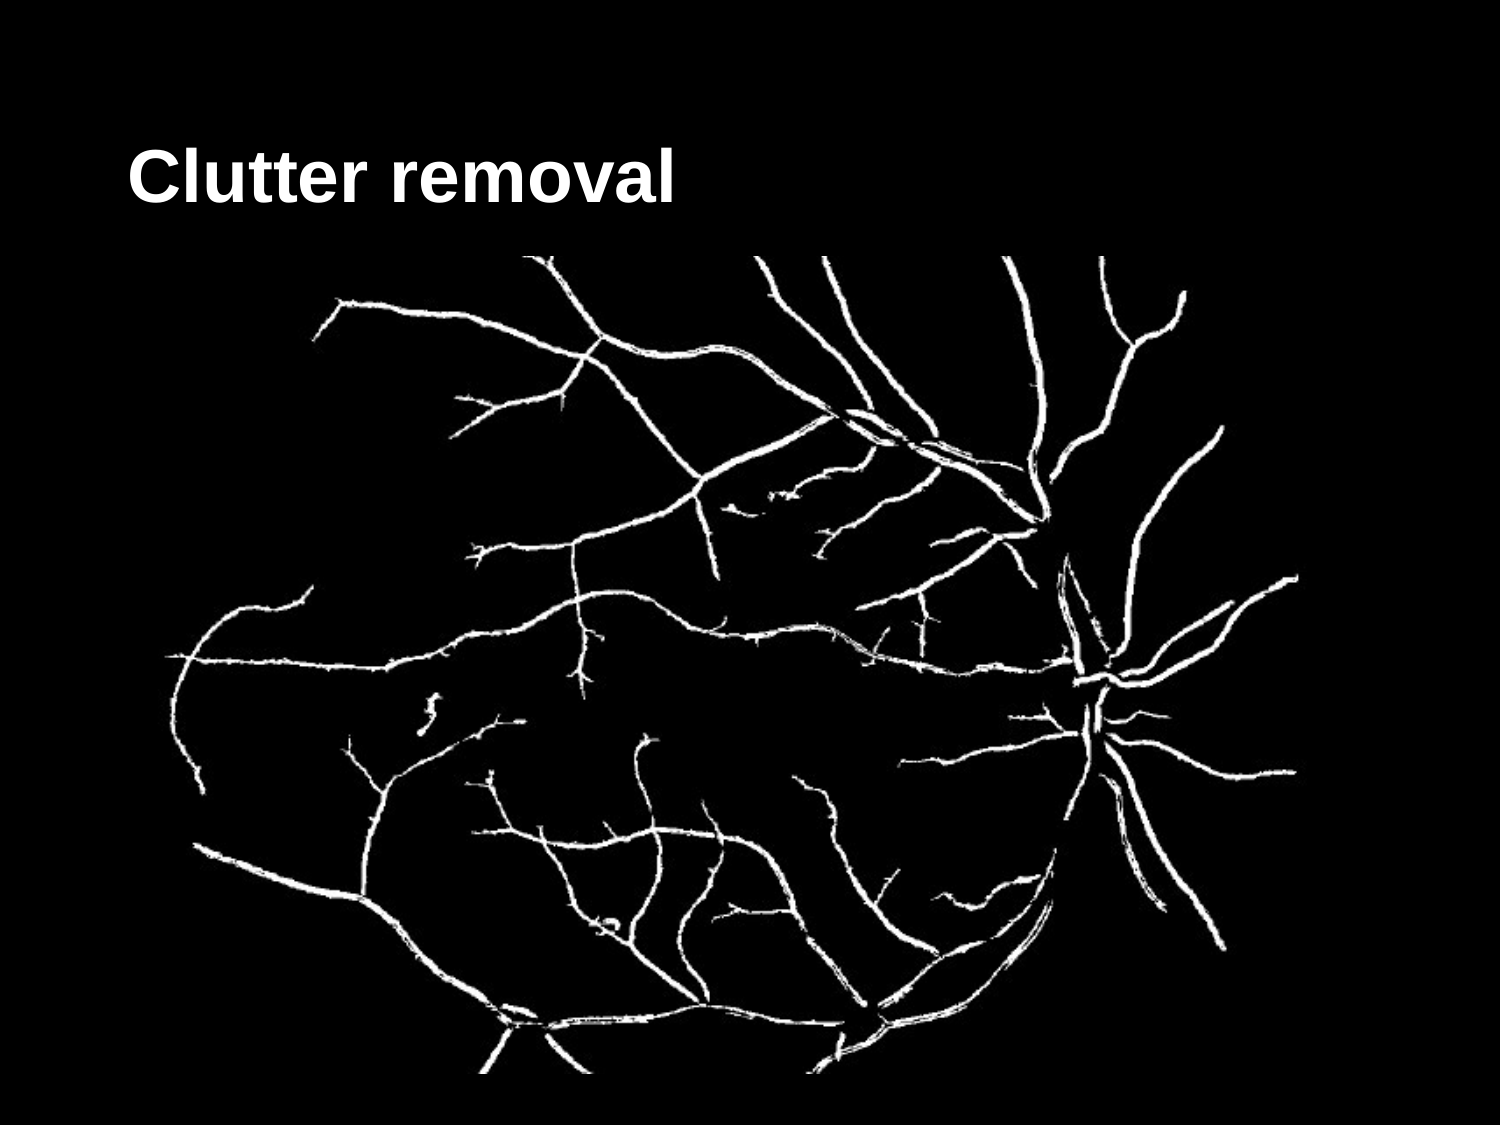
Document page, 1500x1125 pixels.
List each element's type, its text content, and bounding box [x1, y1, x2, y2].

picture [116, 256, 1346, 1074]
title Clutter removal [75, 14, 1425, 233]
